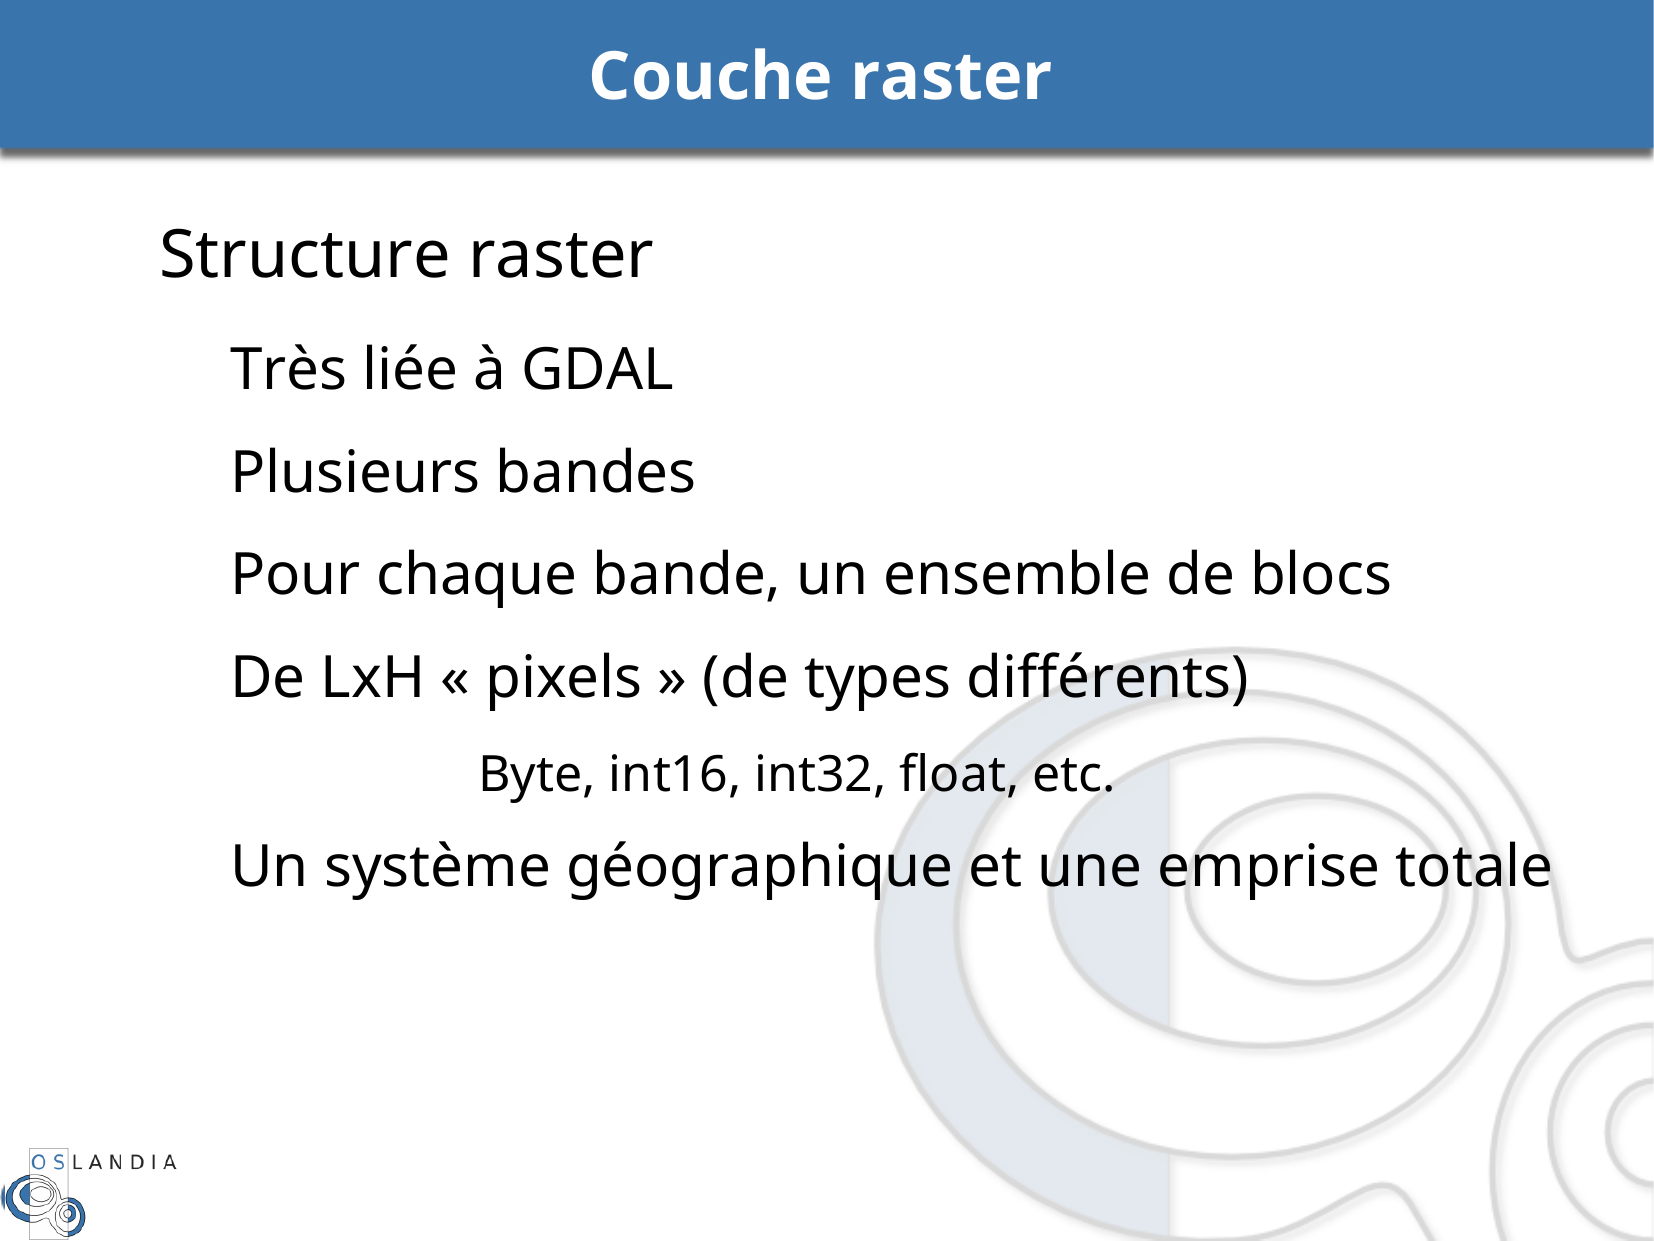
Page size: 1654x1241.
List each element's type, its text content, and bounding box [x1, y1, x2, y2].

list Structure raster Très liée à GDAL Plusieurs bandes Pour chaque bande, un ensemble de blocs De LxH « pixels » (de types différents) Byte, int16, int32, float, etc. Un système géographique et une emprise totale [82, 290, 1571, 1109]
picture [0, 0, 1654, 1241]
title Couche raster [76, 0, 1565, 148]
